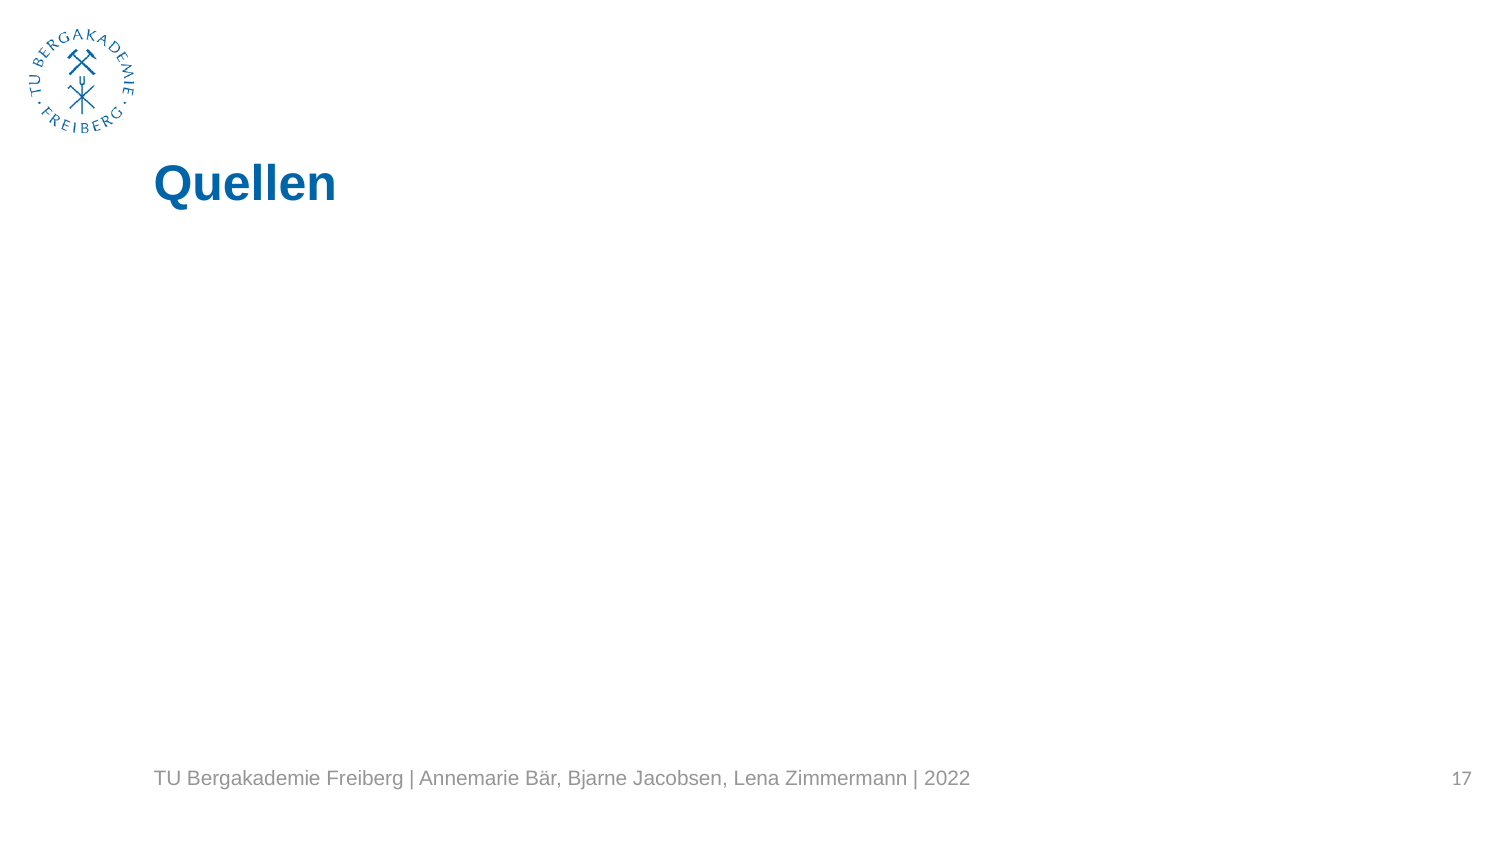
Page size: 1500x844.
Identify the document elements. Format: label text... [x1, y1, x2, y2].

list Quellen [153, 150, 1353, 221]
slide_number <Foliennummer> [1352, 764, 1473, 825]
footer TU Bergakademie Freiberg | Annemarie Bär, Bjarne Jacobsen, Lena Zimmermann | 2022 [153, 764, 1353, 824]
picture [29, 29, 134, 133]
